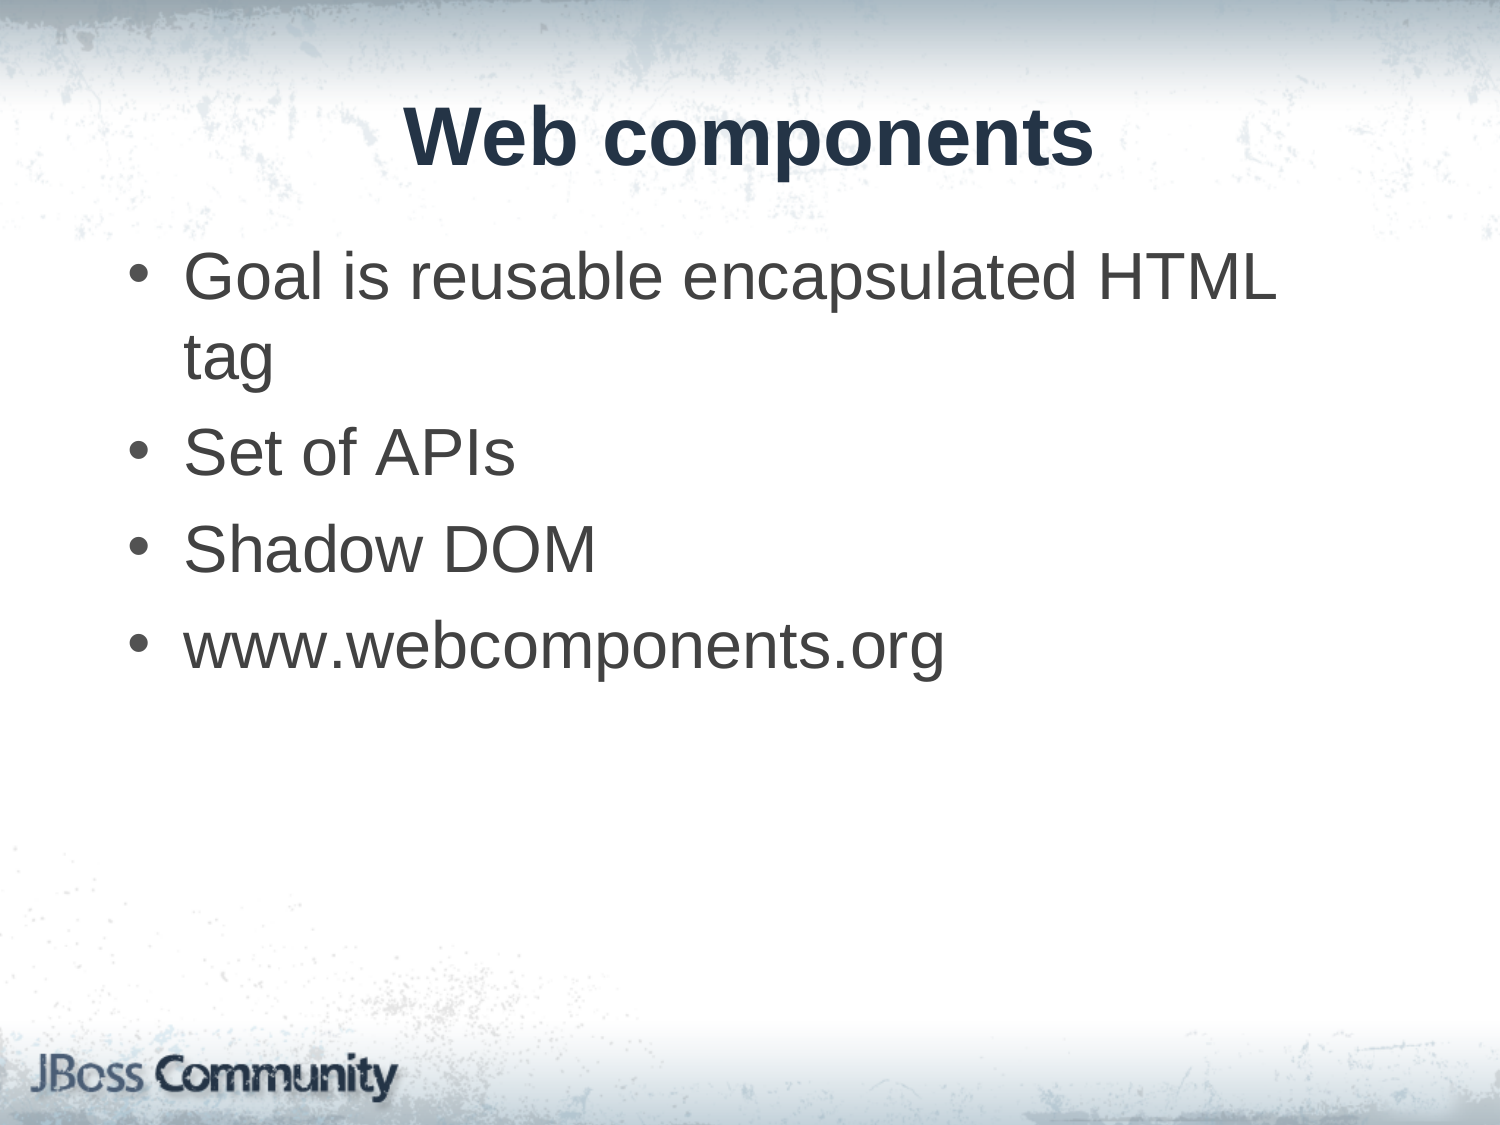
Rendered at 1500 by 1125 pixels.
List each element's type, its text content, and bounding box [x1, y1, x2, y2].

picture [0, 0, 1500, 1125]
title Web components [112, 38, 1388, 224]
list Goal is reusable encapsulated HTML tag Set of APIs Shadow DOM www.webcomponents.org [112, 224, 1388, 1023]
